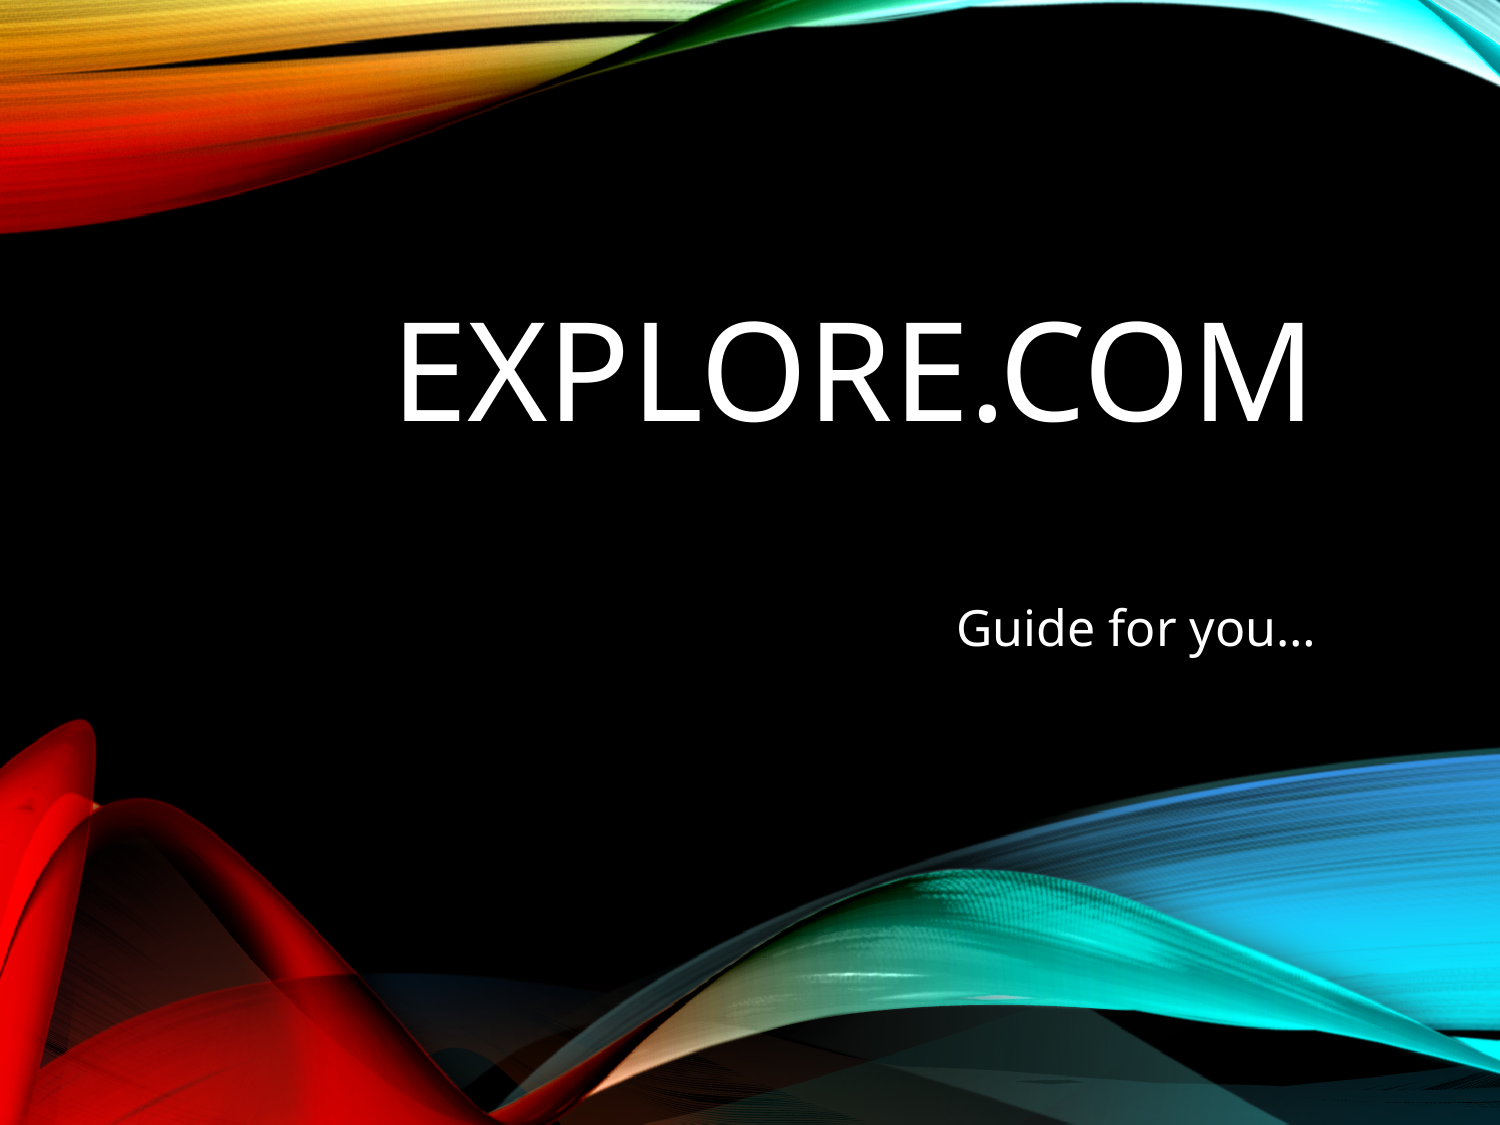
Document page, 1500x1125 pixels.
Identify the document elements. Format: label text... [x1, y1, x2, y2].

picture [0, 717, 1500, 1125]
picture [0, 0, 1500, 237]
title EXPLORE.COM [168, 295, 1332, 595]
subtitle Guide for you… [168, 595, 1332, 813]
